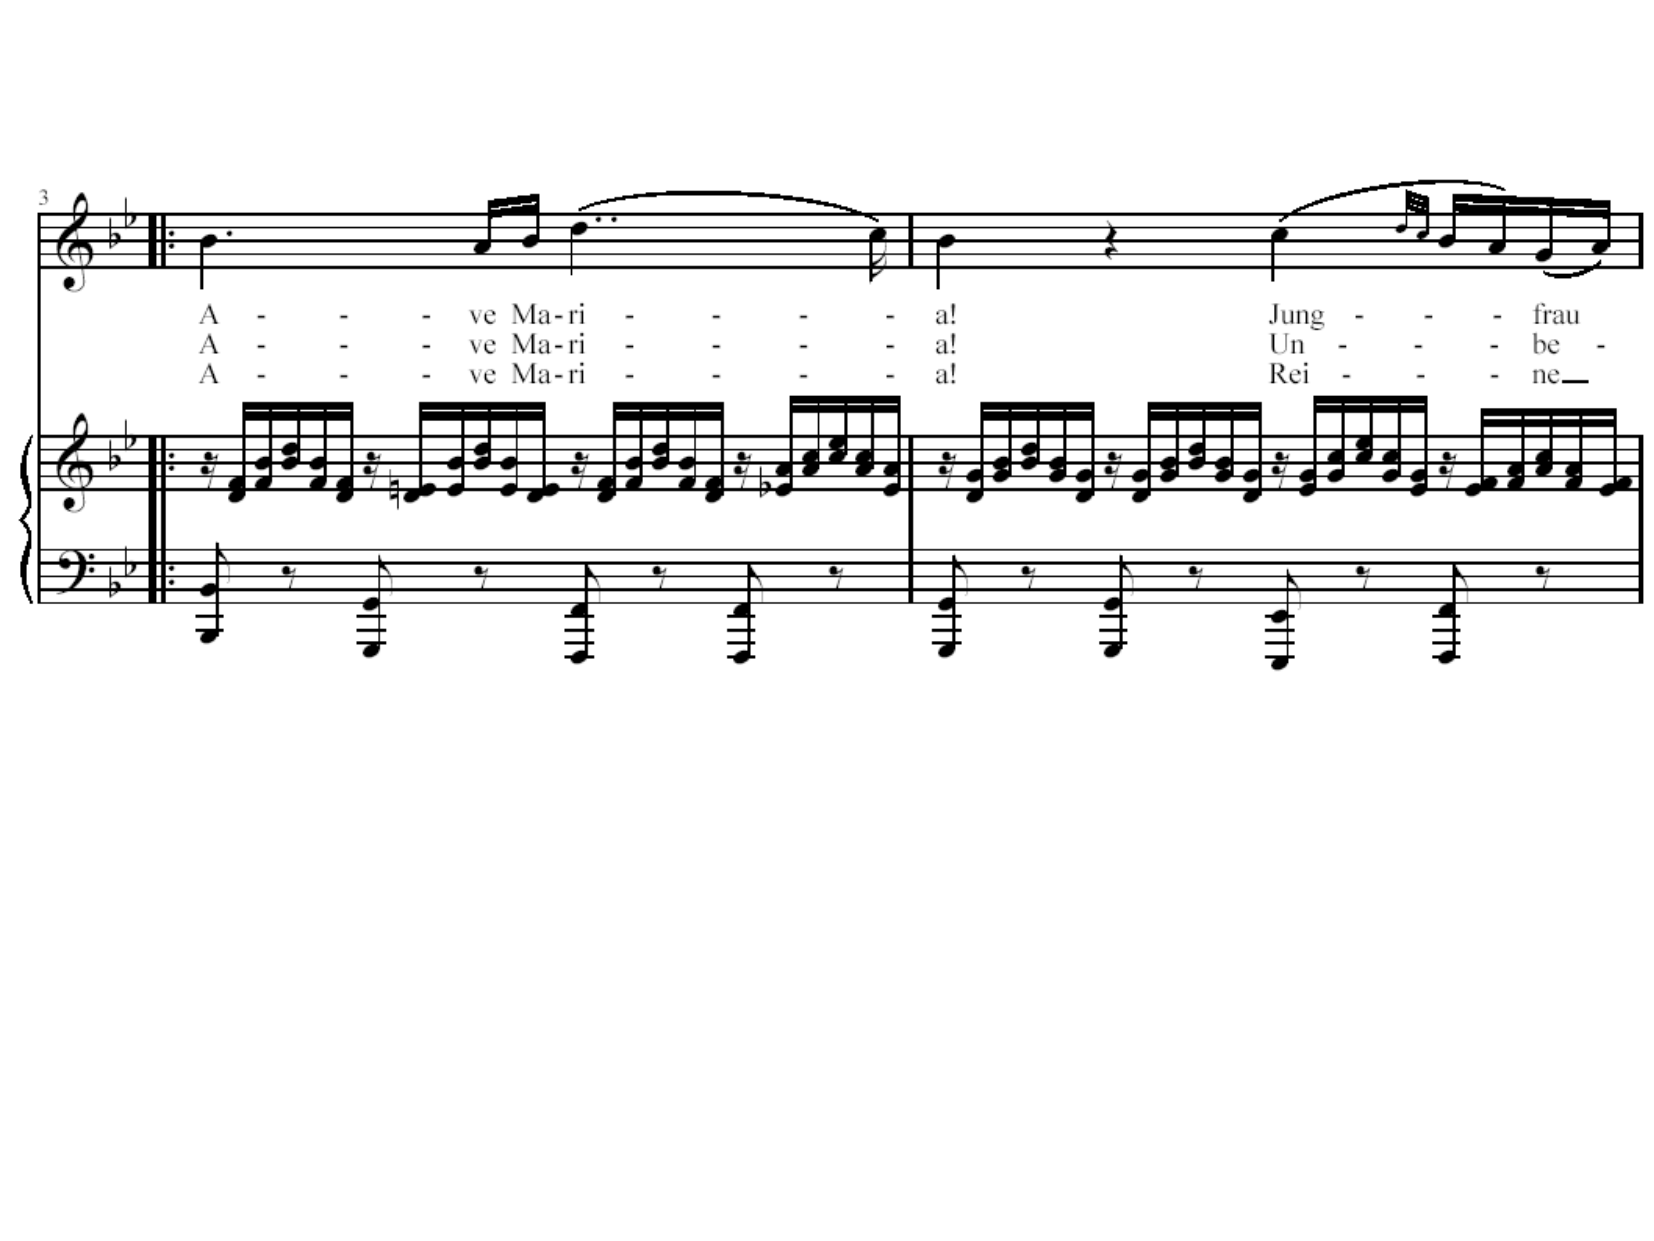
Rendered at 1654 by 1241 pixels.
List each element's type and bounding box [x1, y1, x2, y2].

picture [5, 177, 1653, 676]
